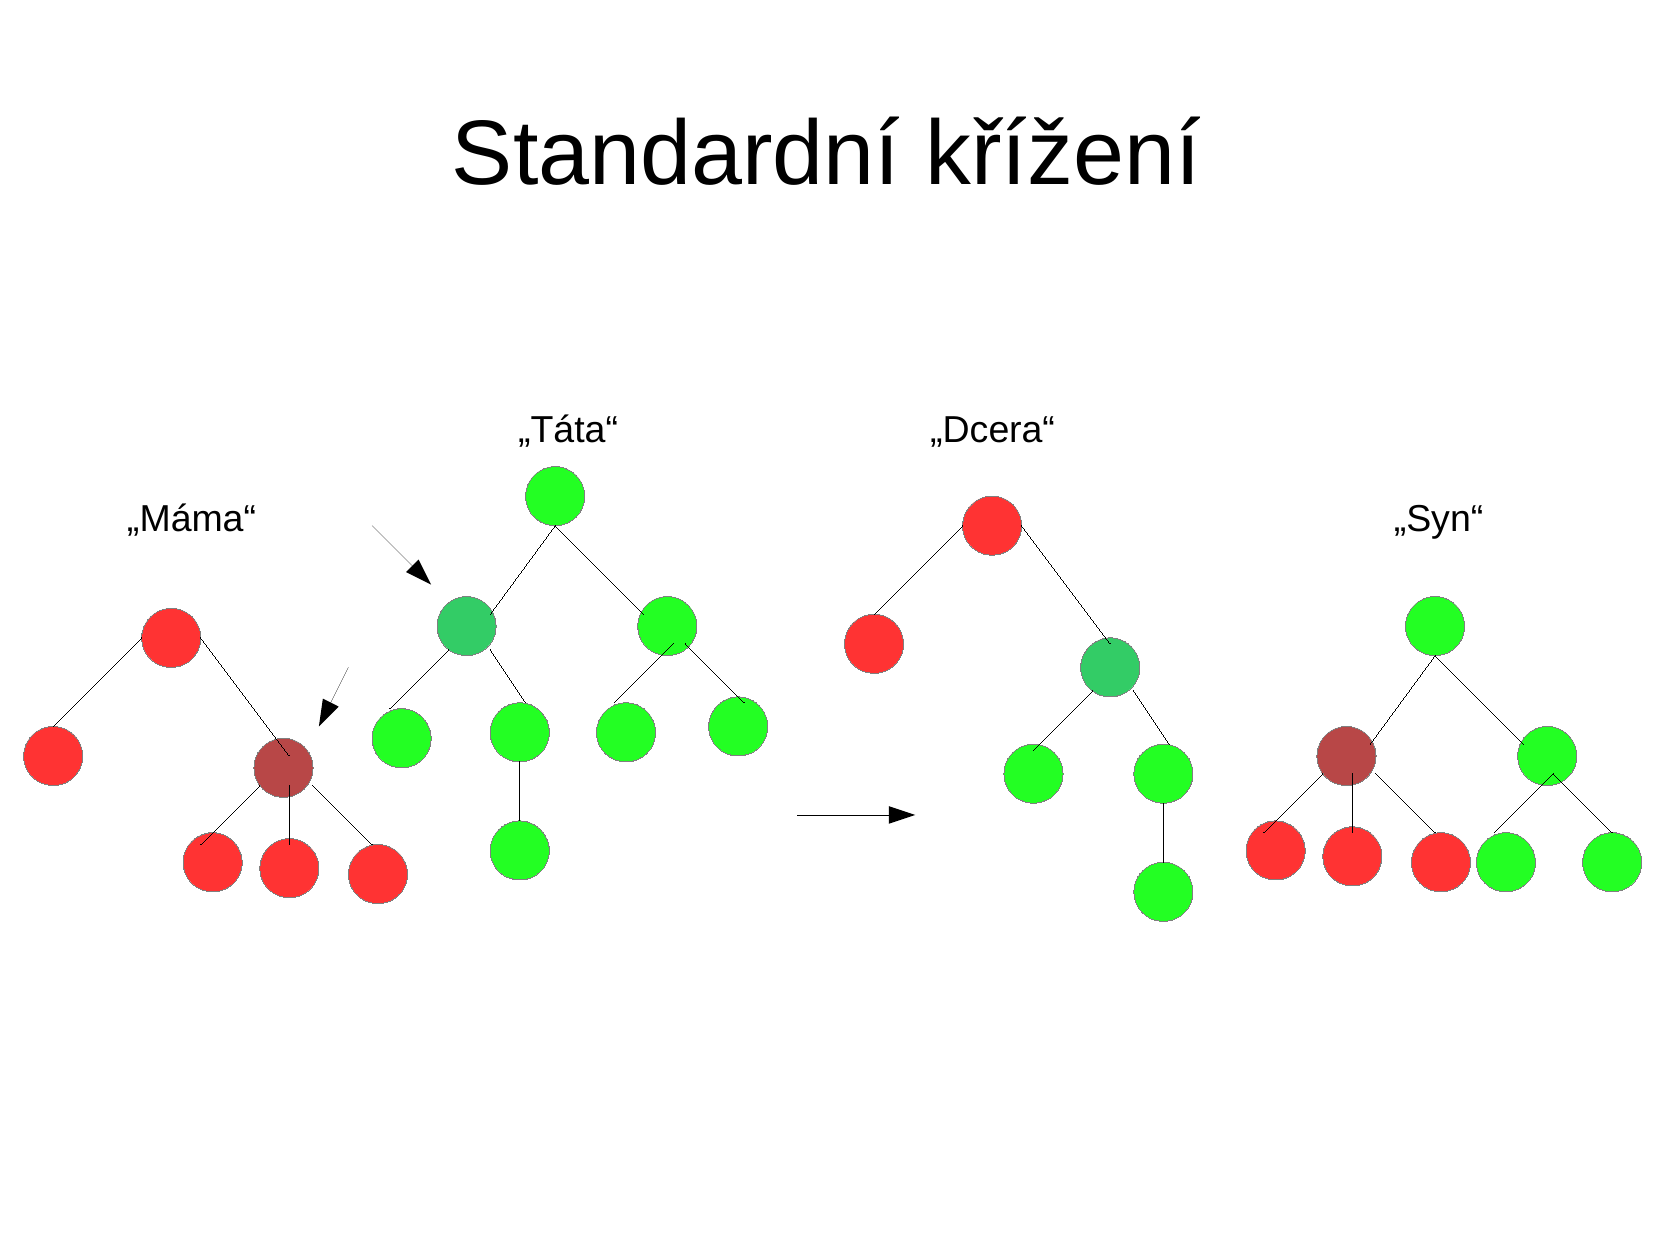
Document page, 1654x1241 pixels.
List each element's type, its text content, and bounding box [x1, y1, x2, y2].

text_box [253, 738, 314, 798]
text_box „Dcera“ [915, 401, 1070, 459]
text_box [1476, 832, 1536, 892]
text_box [23, 726, 83, 786]
text_box [141, 608, 201, 668]
text_box [1003, 744, 1064, 804]
text_box [348, 844, 408, 904]
text_box [372, 708, 432, 768]
text_box [962, 496, 1022, 556]
text_box [1316, 726, 1377, 786]
text_box [1322, 826, 1382, 886]
text_box [490, 820, 550, 880]
text_box [1080, 637, 1140, 697]
text_box [1582, 832, 1642, 892]
text_box [1133, 862, 1193, 922]
text_box „Syn“ [1379, 490, 1498, 548]
text_box [525, 466, 585, 526]
text_box [637, 596, 697, 656]
text_box [259, 838, 319, 898]
text_box [1411, 832, 1471, 892]
text_box [437, 596, 497, 656]
text_box [596, 702, 656, 762]
text_box [844, 614, 904, 674]
text_box [708, 696, 768, 756]
text_box [1246, 820, 1306, 880]
text_box „Táta“ [503, 401, 634, 459]
text_box [1517, 726, 1577, 786]
title Standardní křížení [82, 49, 1571, 257]
text_box „Máma“ [112, 490, 271, 548]
text_box [1405, 596, 1465, 656]
text_box [183, 832, 243, 892]
text_box [1133, 744, 1193, 804]
text_box [490, 702, 550, 762]
